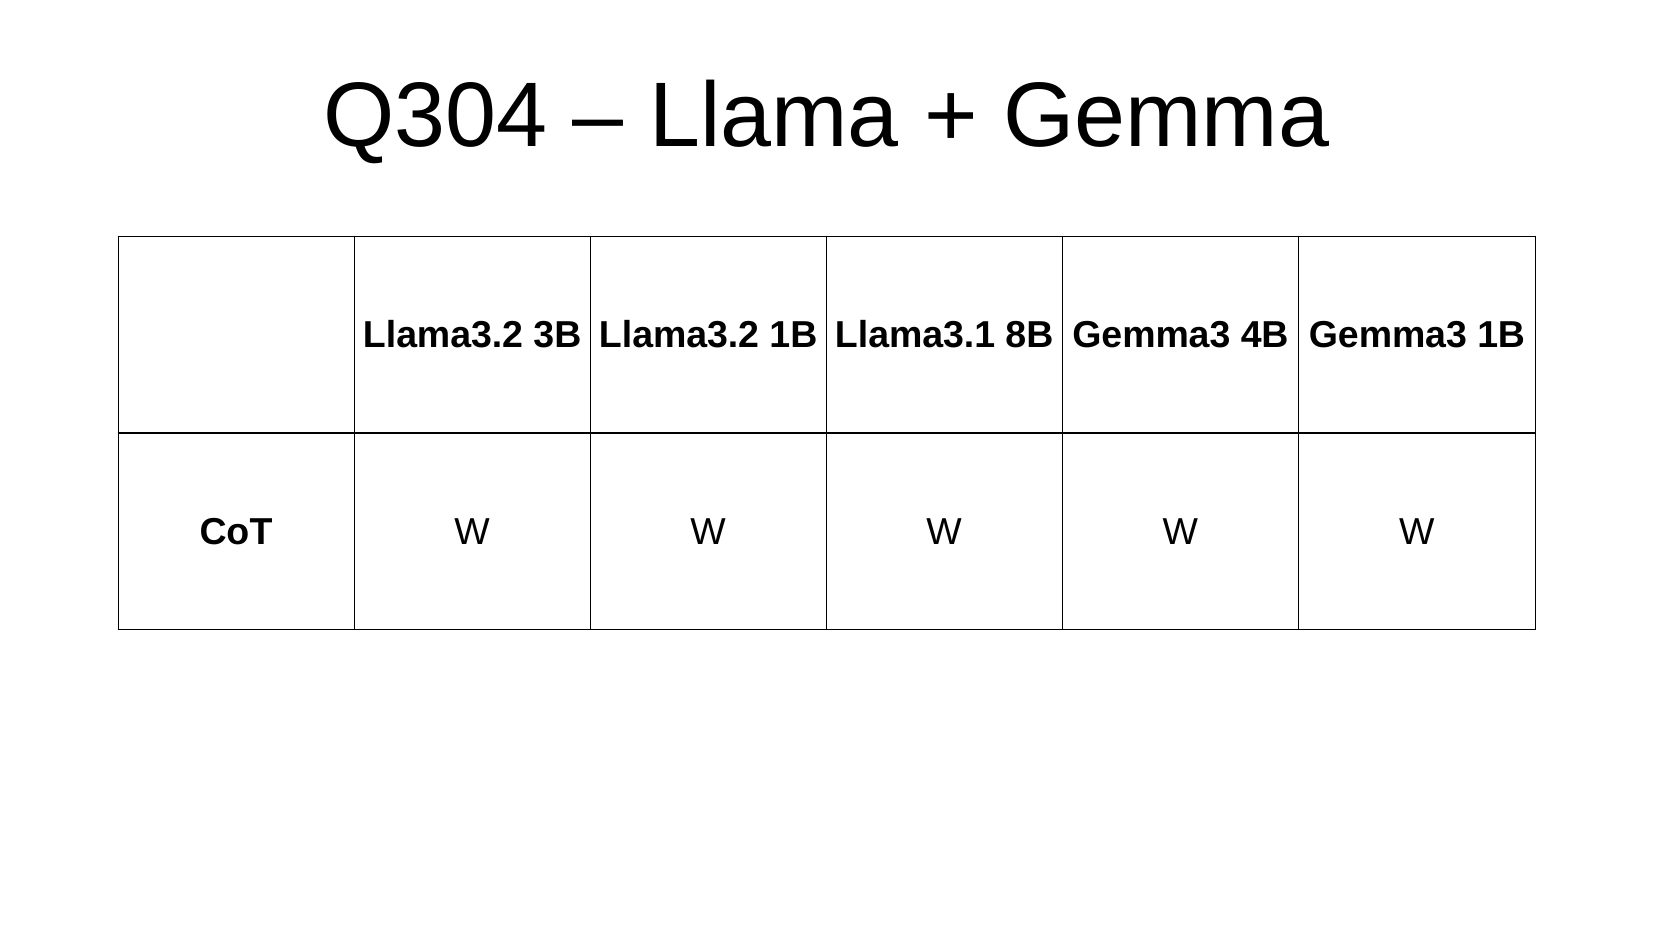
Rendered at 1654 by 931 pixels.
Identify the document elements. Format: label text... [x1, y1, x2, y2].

table_cell CoT [119, 434, 354, 629]
table_header Gemma3 4B [1063, 237, 1298, 432]
title Q304 – Llama + Gemma [82, 37, 1571, 193]
table_cell W [1299, 434, 1535, 629]
table_header Gemma3 1B [1299, 237, 1535, 432]
table_header Llama3.1 8B [827, 237, 1062, 432]
table_header [119, 237, 354, 432]
table_cell W [591, 434, 826, 629]
table_cell W [827, 434, 1062, 629]
table_header Llama3.2 1B [591, 237, 826, 432]
table_cell W [1063, 434, 1298, 629]
table_cell W [355, 434, 590, 629]
table_header Llama3.2 3B [355, 237, 590, 432]
